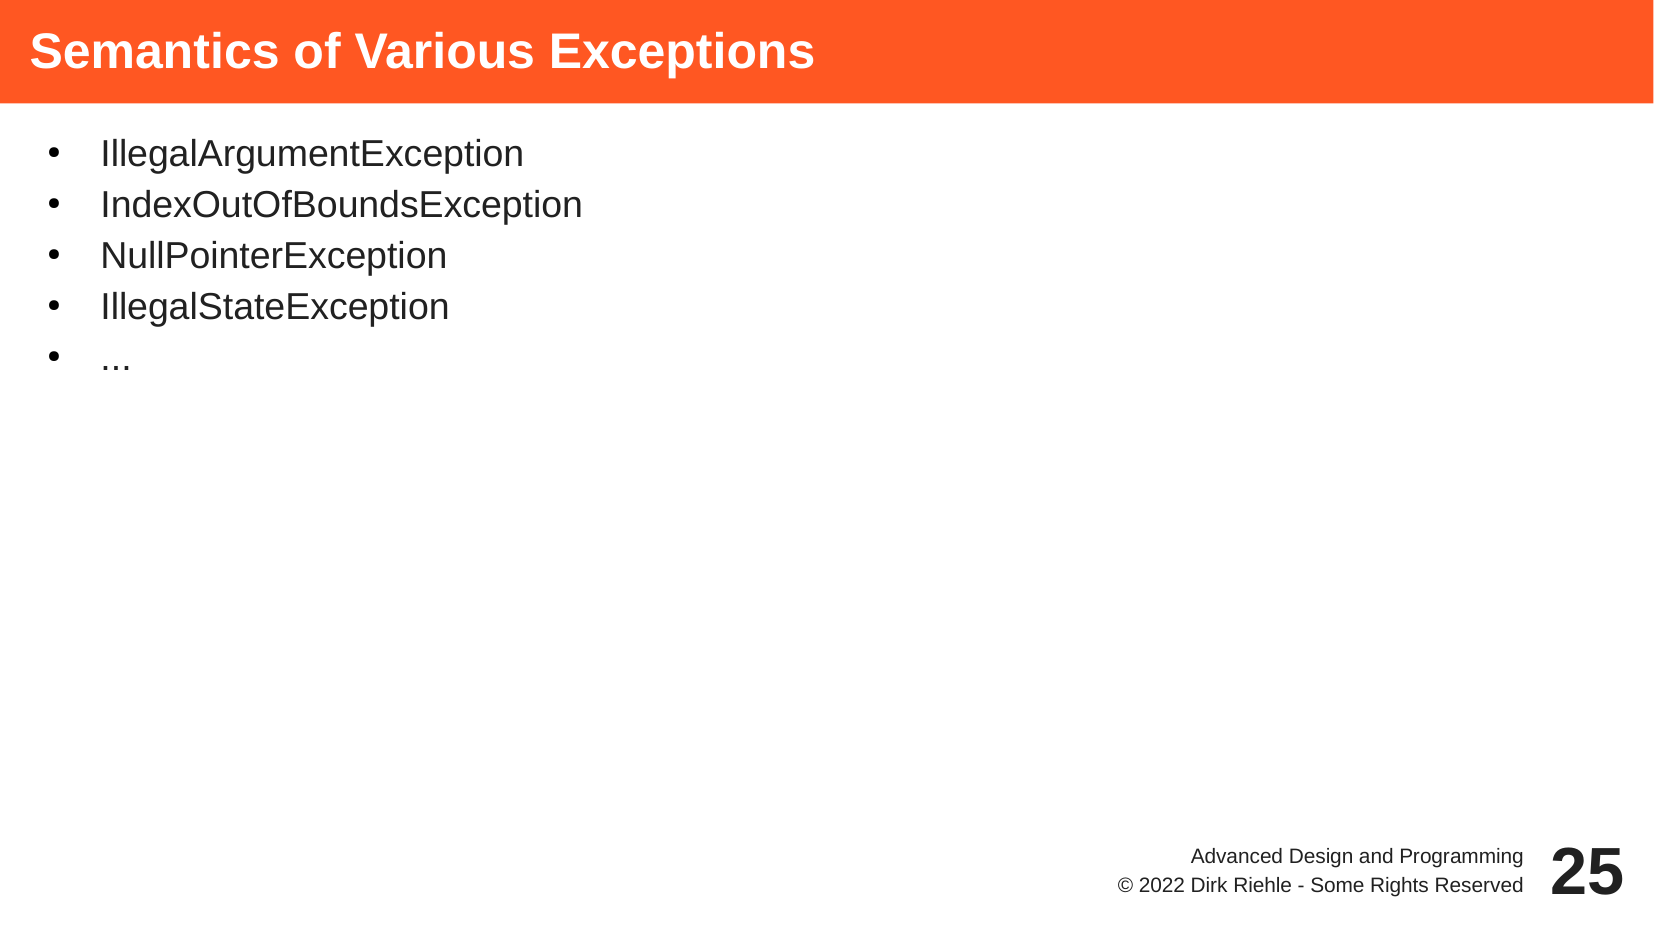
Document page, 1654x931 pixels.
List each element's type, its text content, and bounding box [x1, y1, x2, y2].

list IllegalArgumentException IndexOutOfBoundsException NullPointerException IllegalStateException ... [29, 132, 1625, 813]
title Semantics of Various Exceptions [0, 0, 1654, 104]
